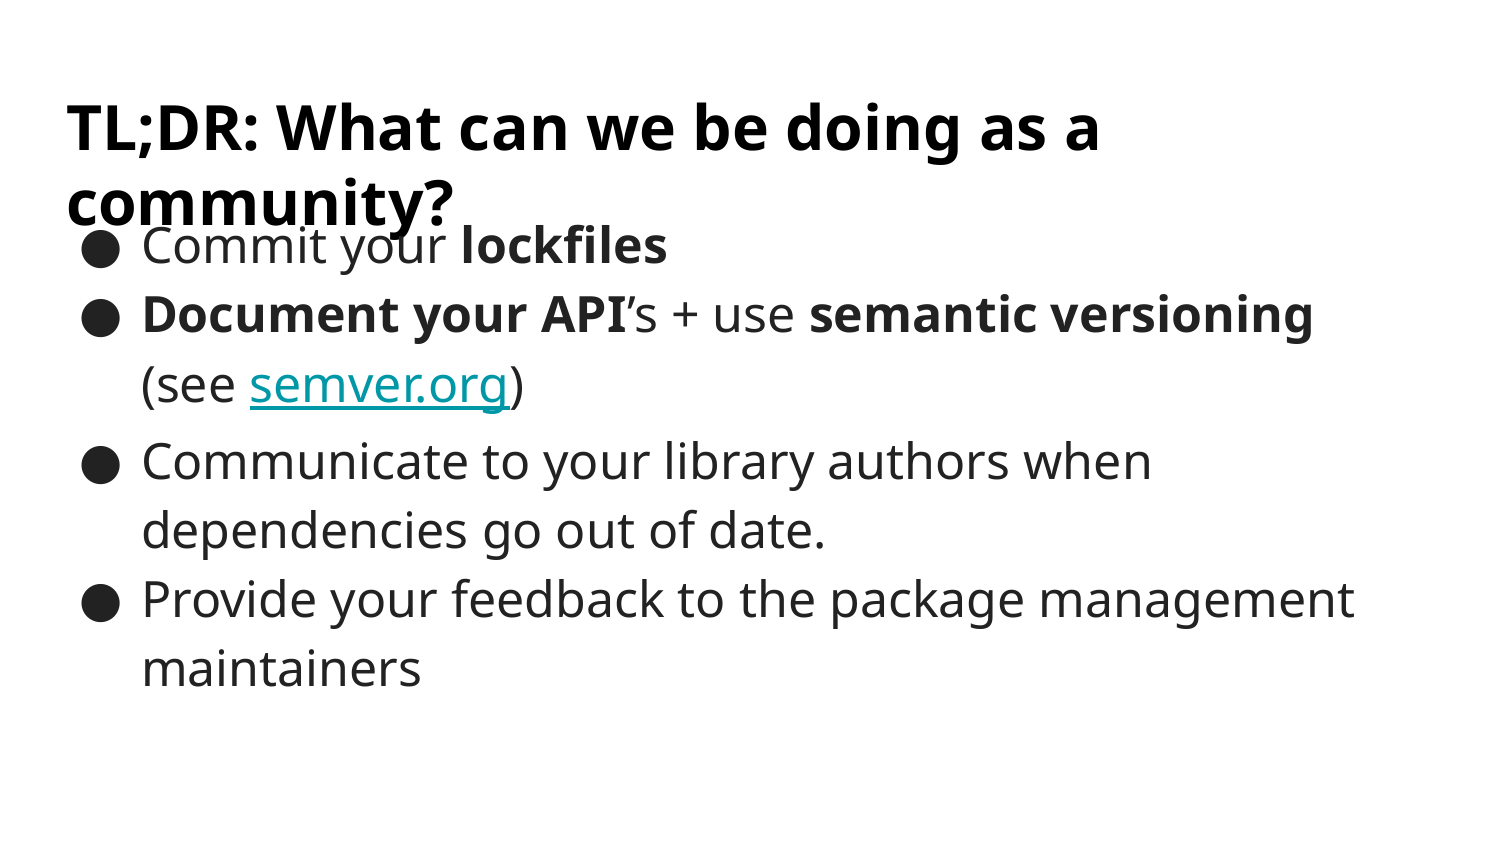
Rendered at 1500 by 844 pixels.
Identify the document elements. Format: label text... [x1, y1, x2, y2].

title TL;DR: What can we be doing as a community? [51, 72, 1449, 167]
list Commit your lockfiles Document your API’s + use semantic versioning (see semver.org) Communicate to your library authors when dependencies go out of date. Provide your feedback to the package management maintainers [51, 189, 1449, 750]
